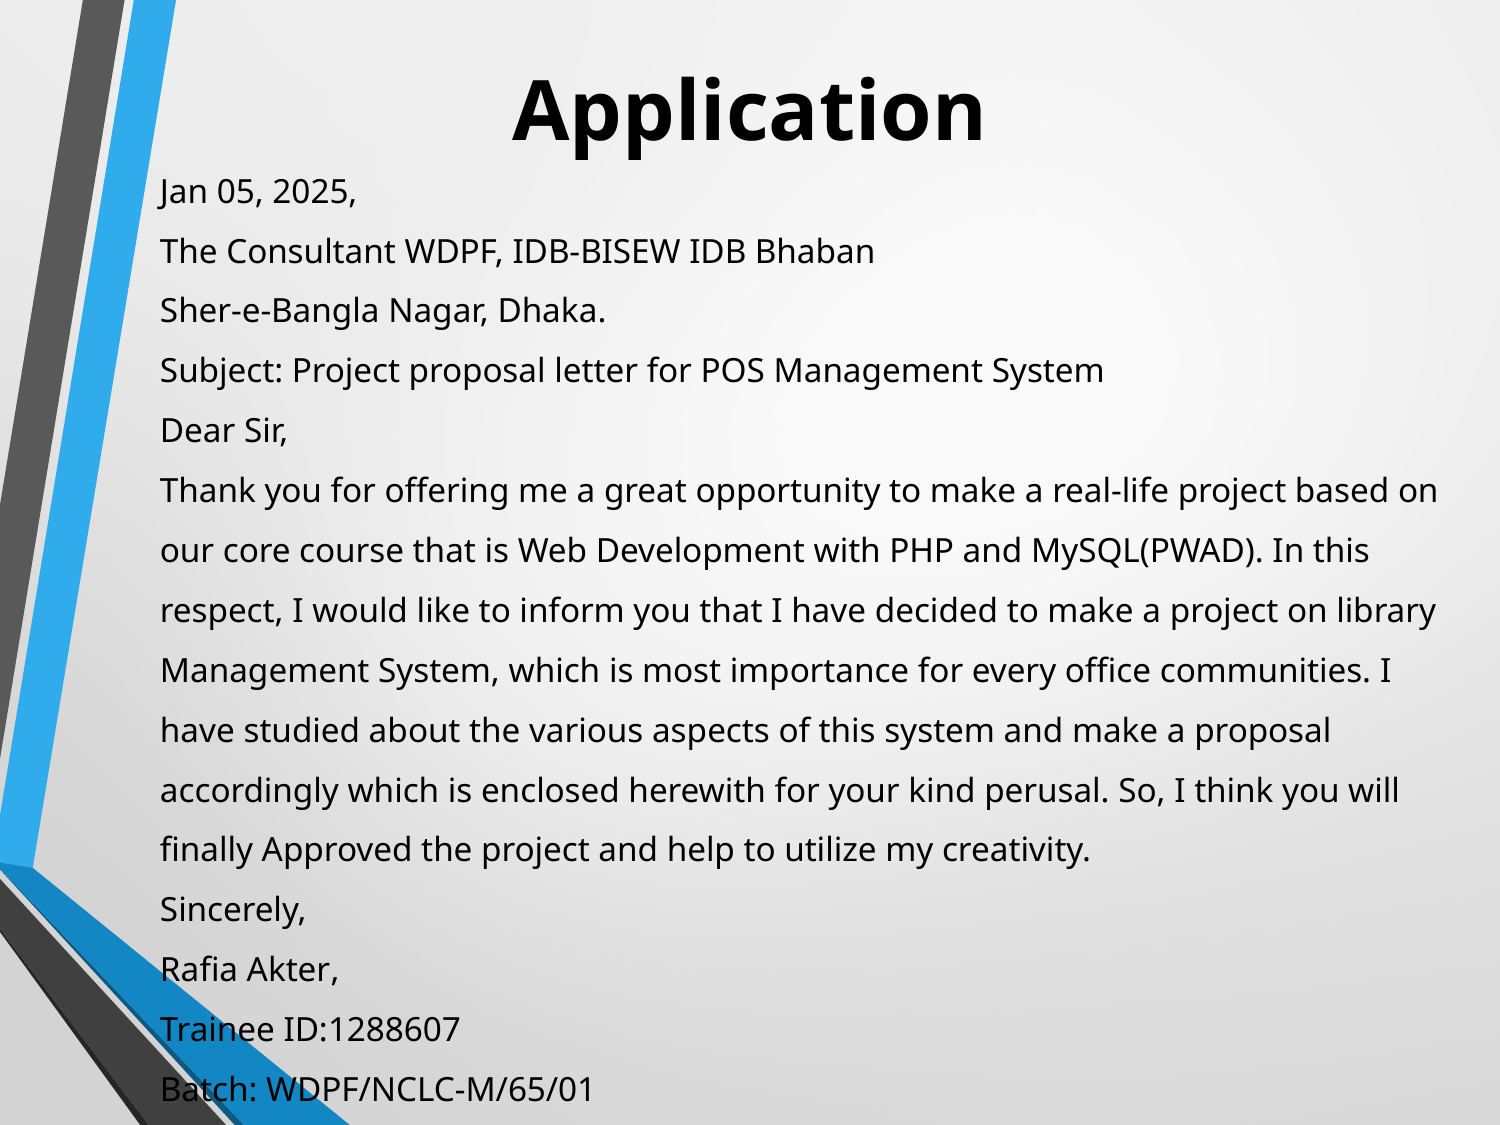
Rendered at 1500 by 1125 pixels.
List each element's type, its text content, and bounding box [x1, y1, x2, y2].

title Application [112, 44, 1388, 306]
text_box Jan 05, 2025, The Consultant WDPF, IDB-BISEW IDB Bhaban Sher-e-Bangla Nagar, Dhaka. Subject: Project proposal letter for POS Management System Dear Sir, Thank you for offering me a great opportunity to make a real-life project based on our core course that is Web Development with PHP and MySQL(PWAD). In this respect, I would like to inform you that I have decided to make a project on library Management System, which is most importance for every office communities. I have studied about the various aspects of this system and make a proposal accordingly which is enclosed herewith for your kind perusal. So, I think you will finally Approved the project and help to utilize my creativity. Sincerely, Rafia Akter, Trainee ID:1288607 Batch: WDPF/NCLC-M/65/01 [145, 142, 1473, 1061]
